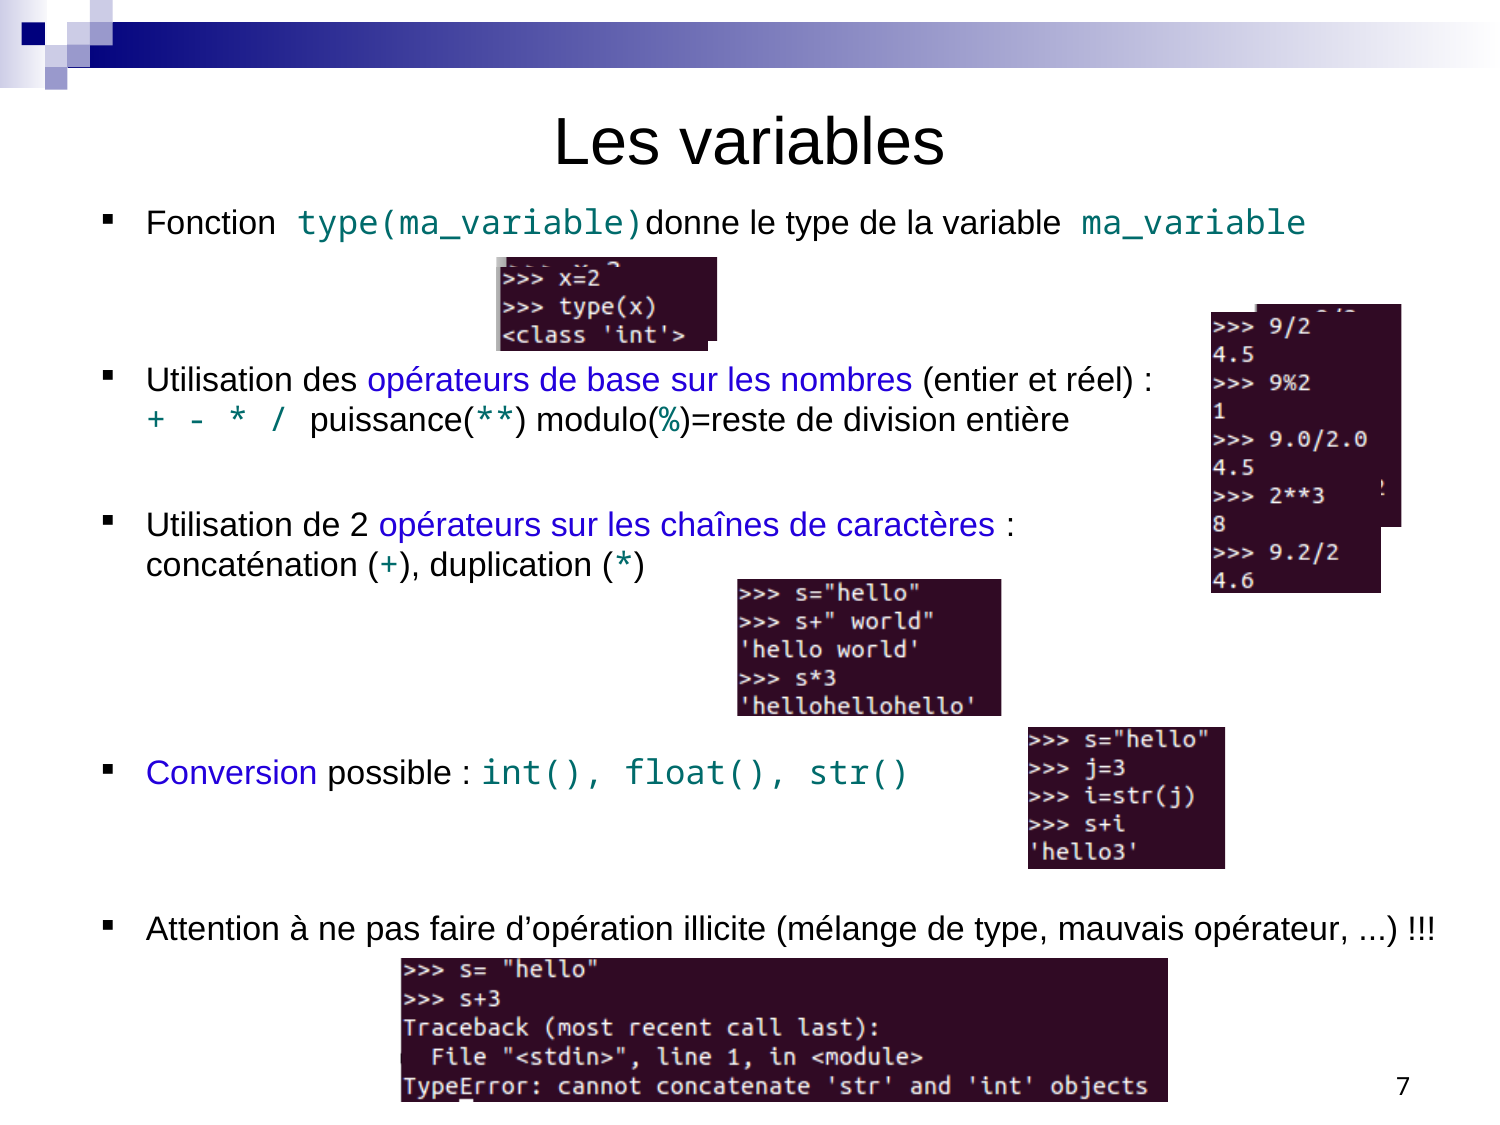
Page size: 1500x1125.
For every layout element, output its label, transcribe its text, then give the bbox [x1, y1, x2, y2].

picture [737, 579, 1002, 716]
picture [1028, 727, 1226, 869]
picture [400, 958, 1168, 1102]
picture [1211, 304, 1402, 593]
list Fonction type(ma_variable)donne le type de la variable ma_variable Utilisation des opérateurs de base sur les nombres (entier et réel) : + - * / puissance(**) modulo(%)=reste de division entière Utilisation de 2 opérateurs sur les chaînes de caractères : concaténation (+), duplication (*) Conversion possible : int(), float(), str() Attention à ne pas faire d’opération illicite (mélange de type, mauvais opérateur, ...) !!! [86, 193, 1457, 988]
picture [496, 257, 718, 351]
title Les variables [75, 69, 1426, 207]
